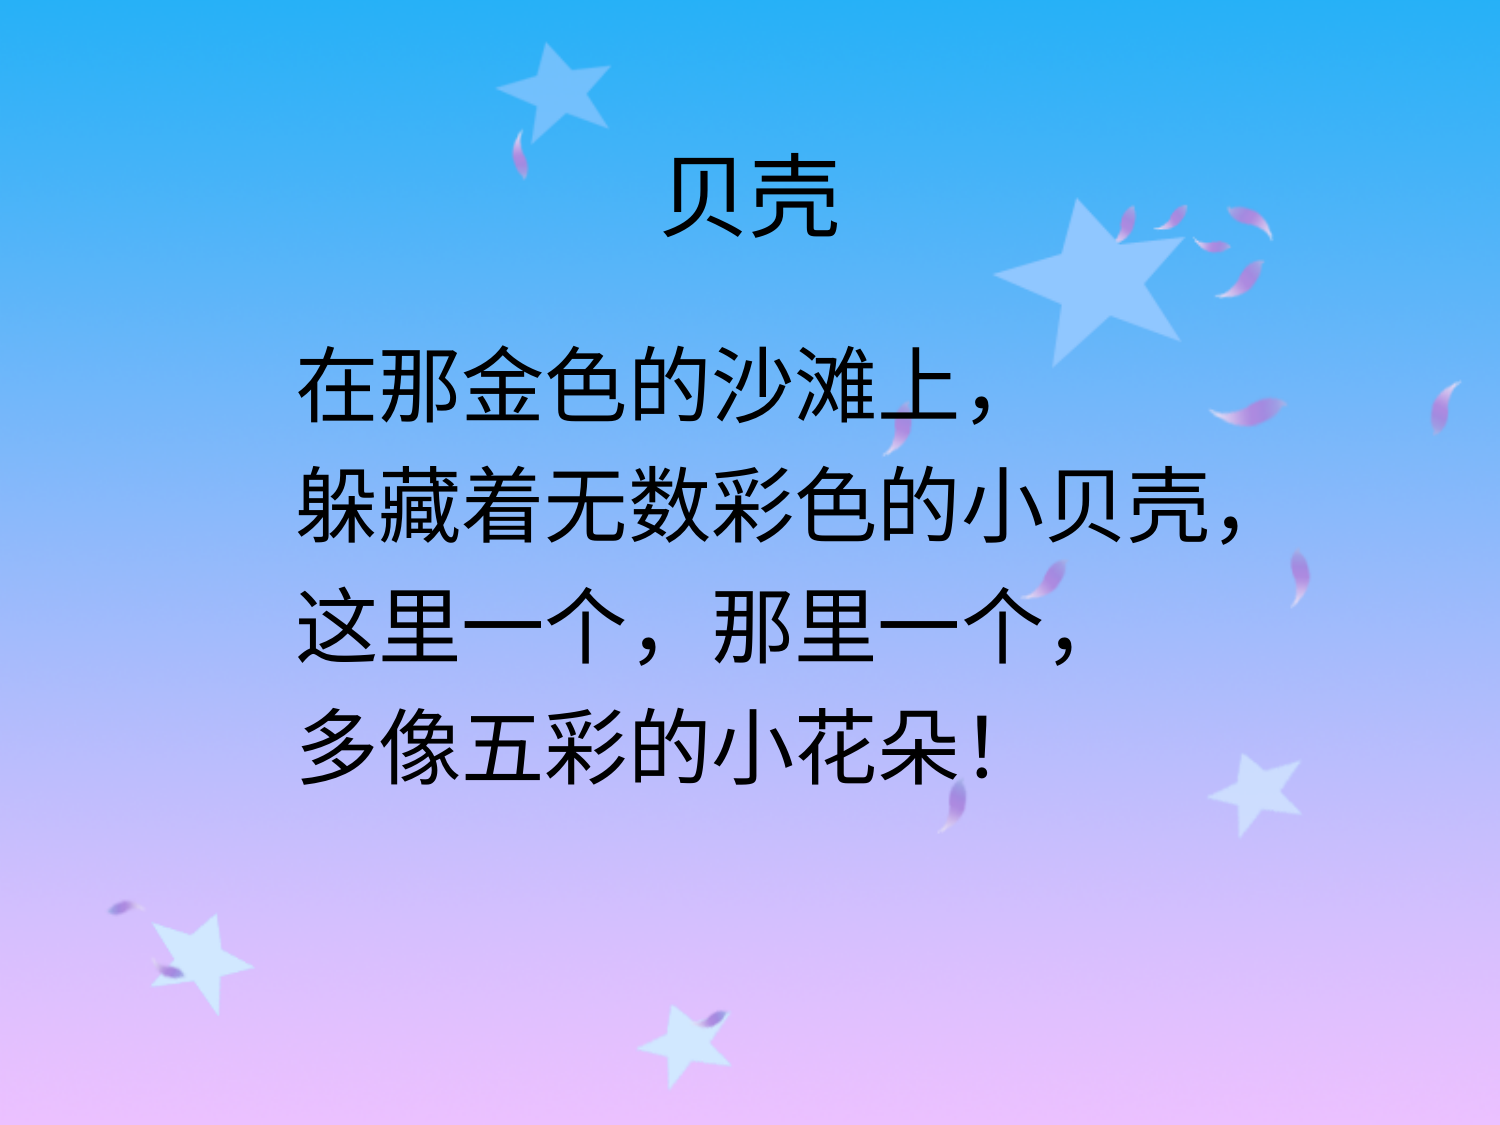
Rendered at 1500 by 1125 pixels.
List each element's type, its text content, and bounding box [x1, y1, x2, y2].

list 在那金色的沙滩上， 躲藏着无数彩色的小贝壳， 这里一个，那里一个， 多像五彩的小花朵！ [224, 325, 1388, 895]
title 贝壳 [112, 99, 1388, 288]
